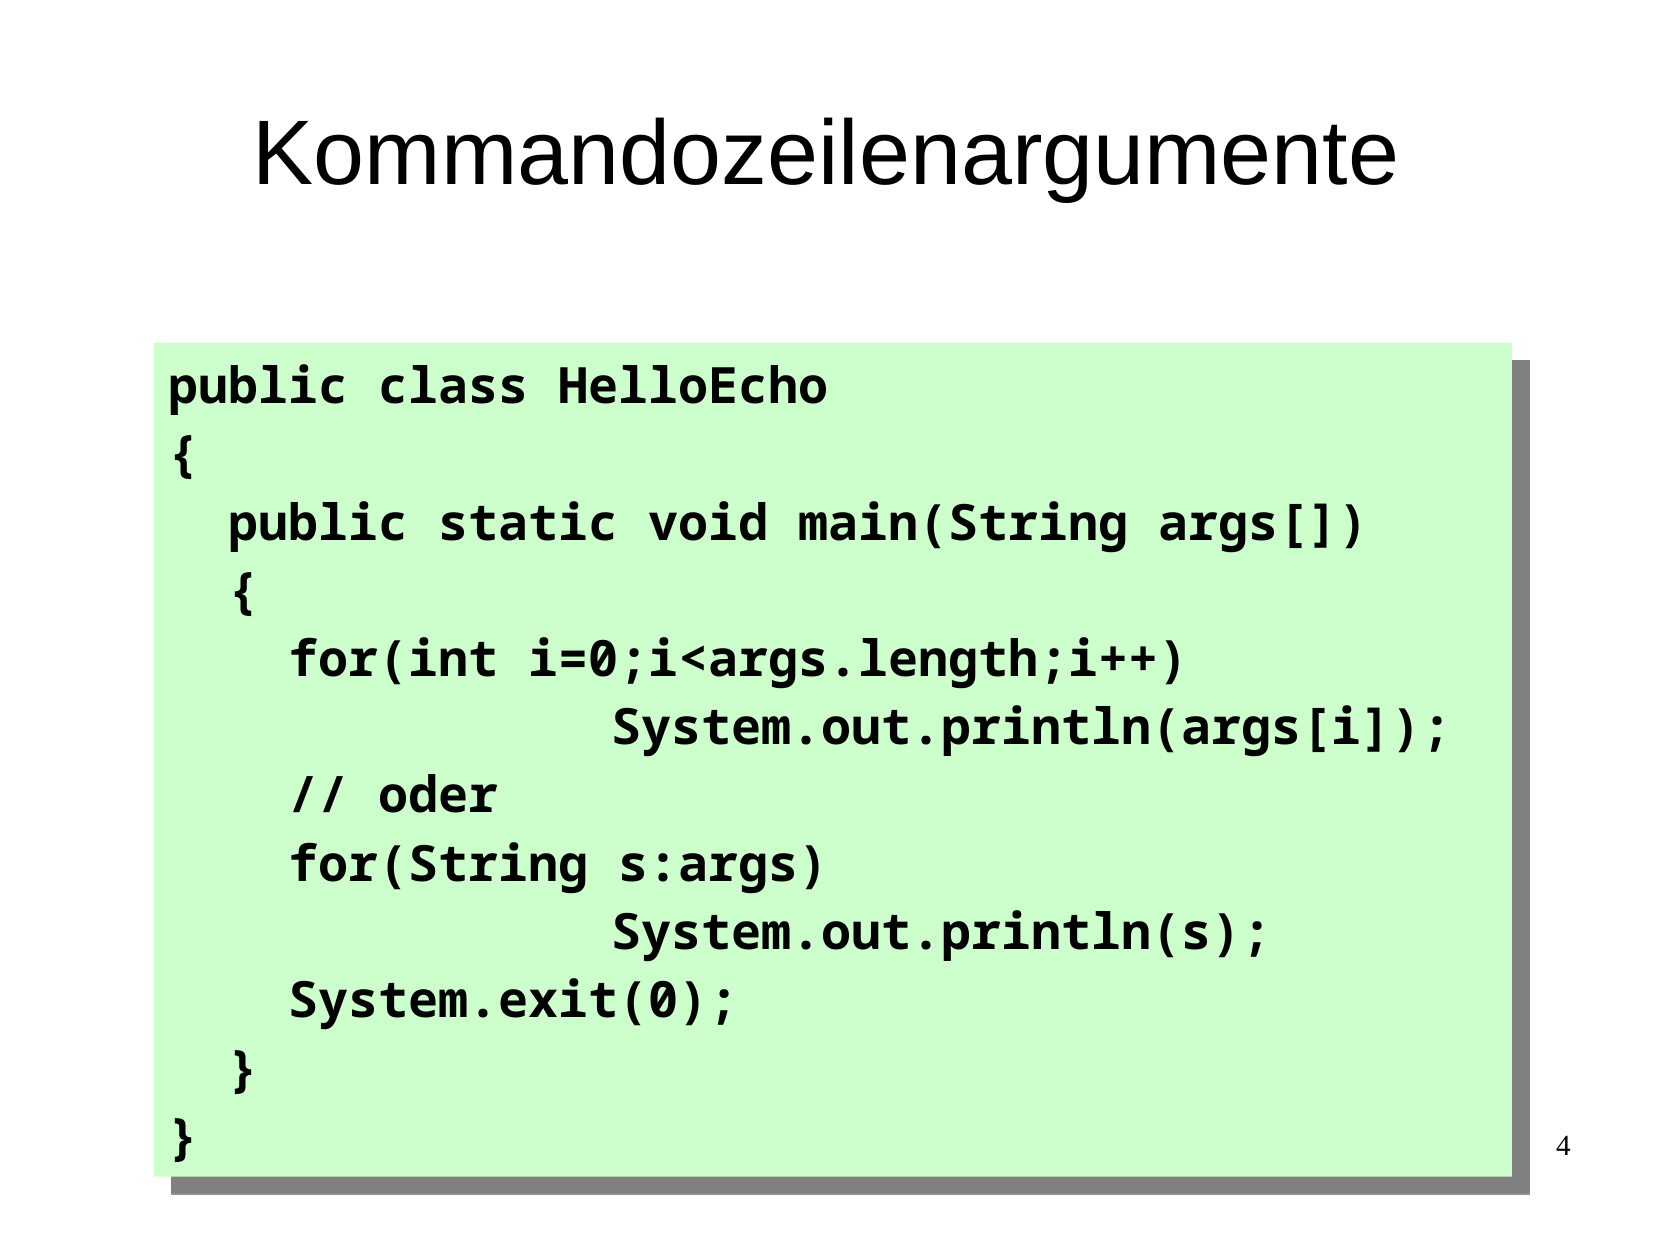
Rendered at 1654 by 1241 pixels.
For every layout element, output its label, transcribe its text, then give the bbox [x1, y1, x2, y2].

text_box public class HelloEcho { public static void main(String args[]) { for(int i=0;i<args.length;i++) System.out.println(args[i]); // oder for(String s:args) System.out.println(s); System.exit(0); } } [153, 342, 1512, 1081]
title Kommandozeilenargumente [82, 49, 1571, 257]
